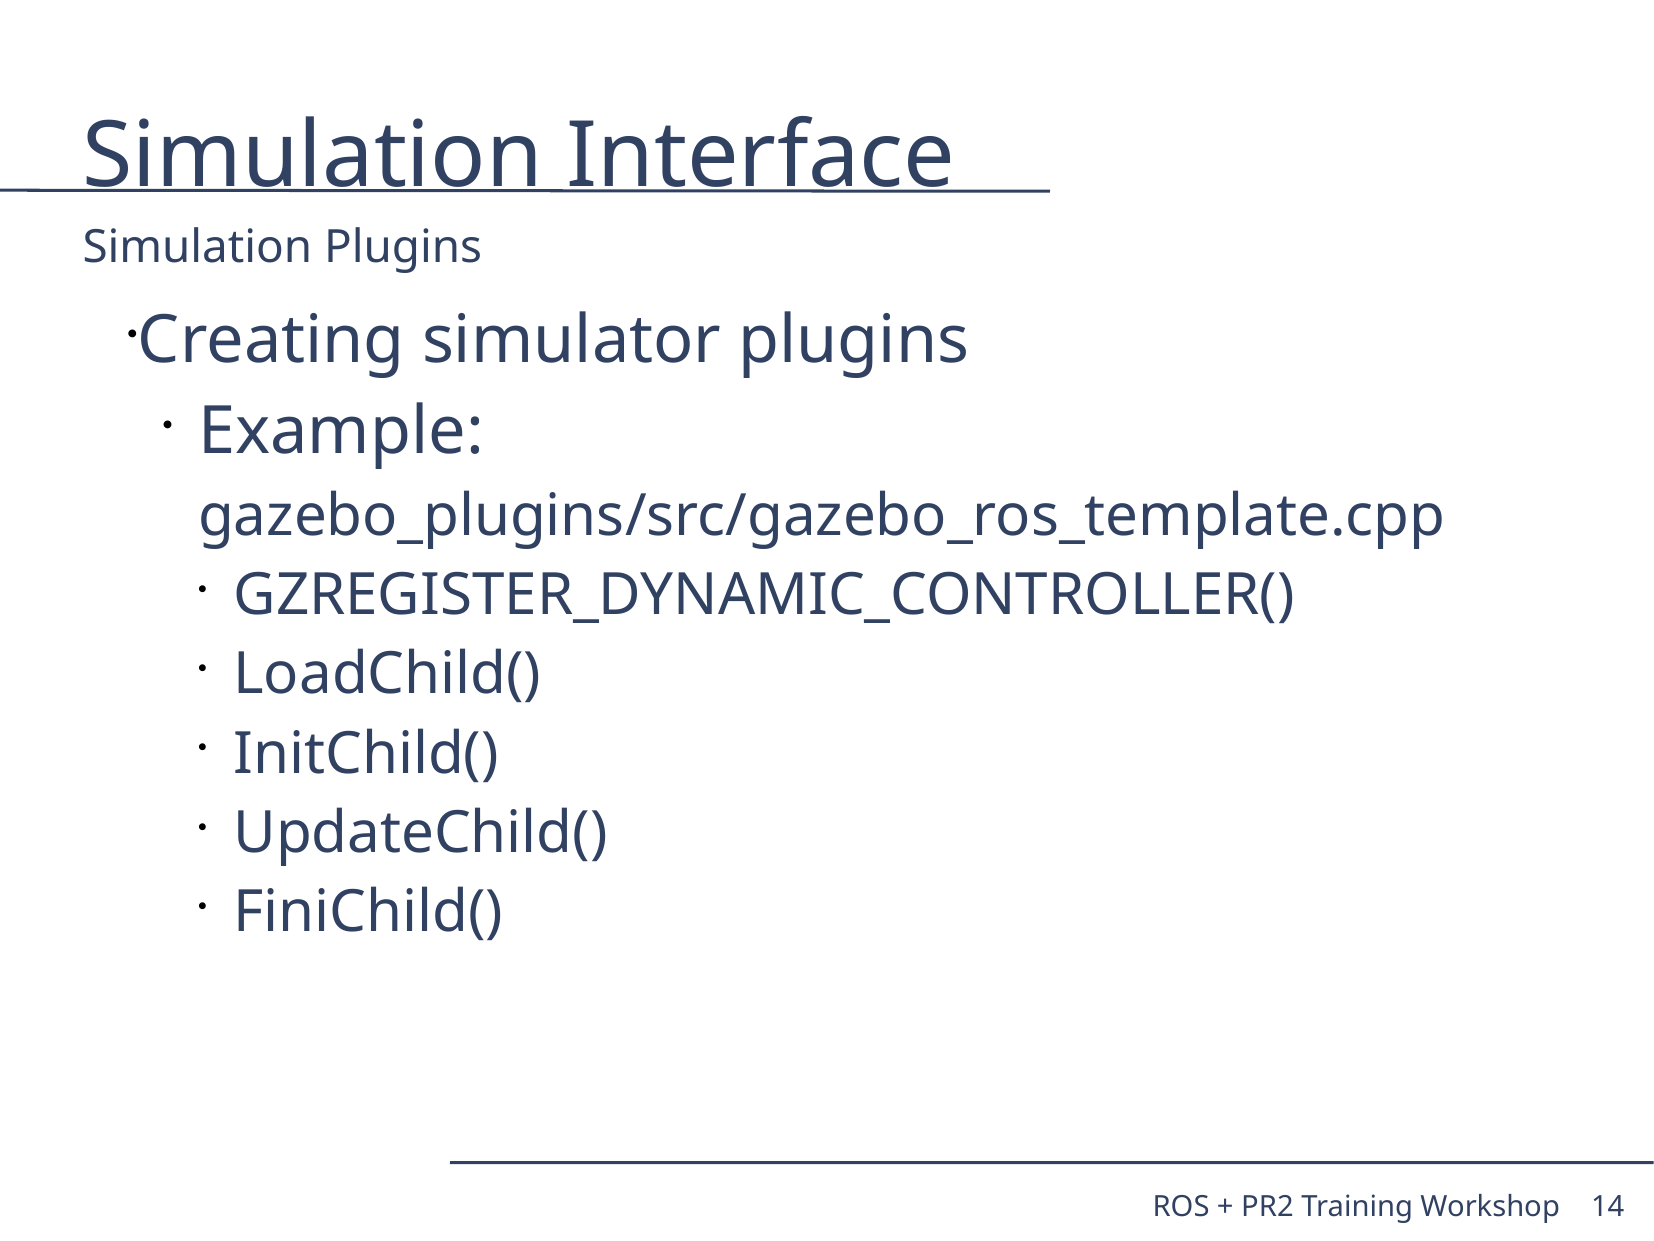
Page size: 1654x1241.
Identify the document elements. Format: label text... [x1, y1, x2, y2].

title Simulation Interface Simulation Plugins [82, 78, 1571, 287]
text_box Creating simulator plugins Example: gazebo_plugins/src/gazebo_ros_template.cpp GZREGISTER_DYNAMIC_CONTROLLER() LoadChild() InitChild() UpdateChild() FiniChild() [112, 284, 1538, 989]
